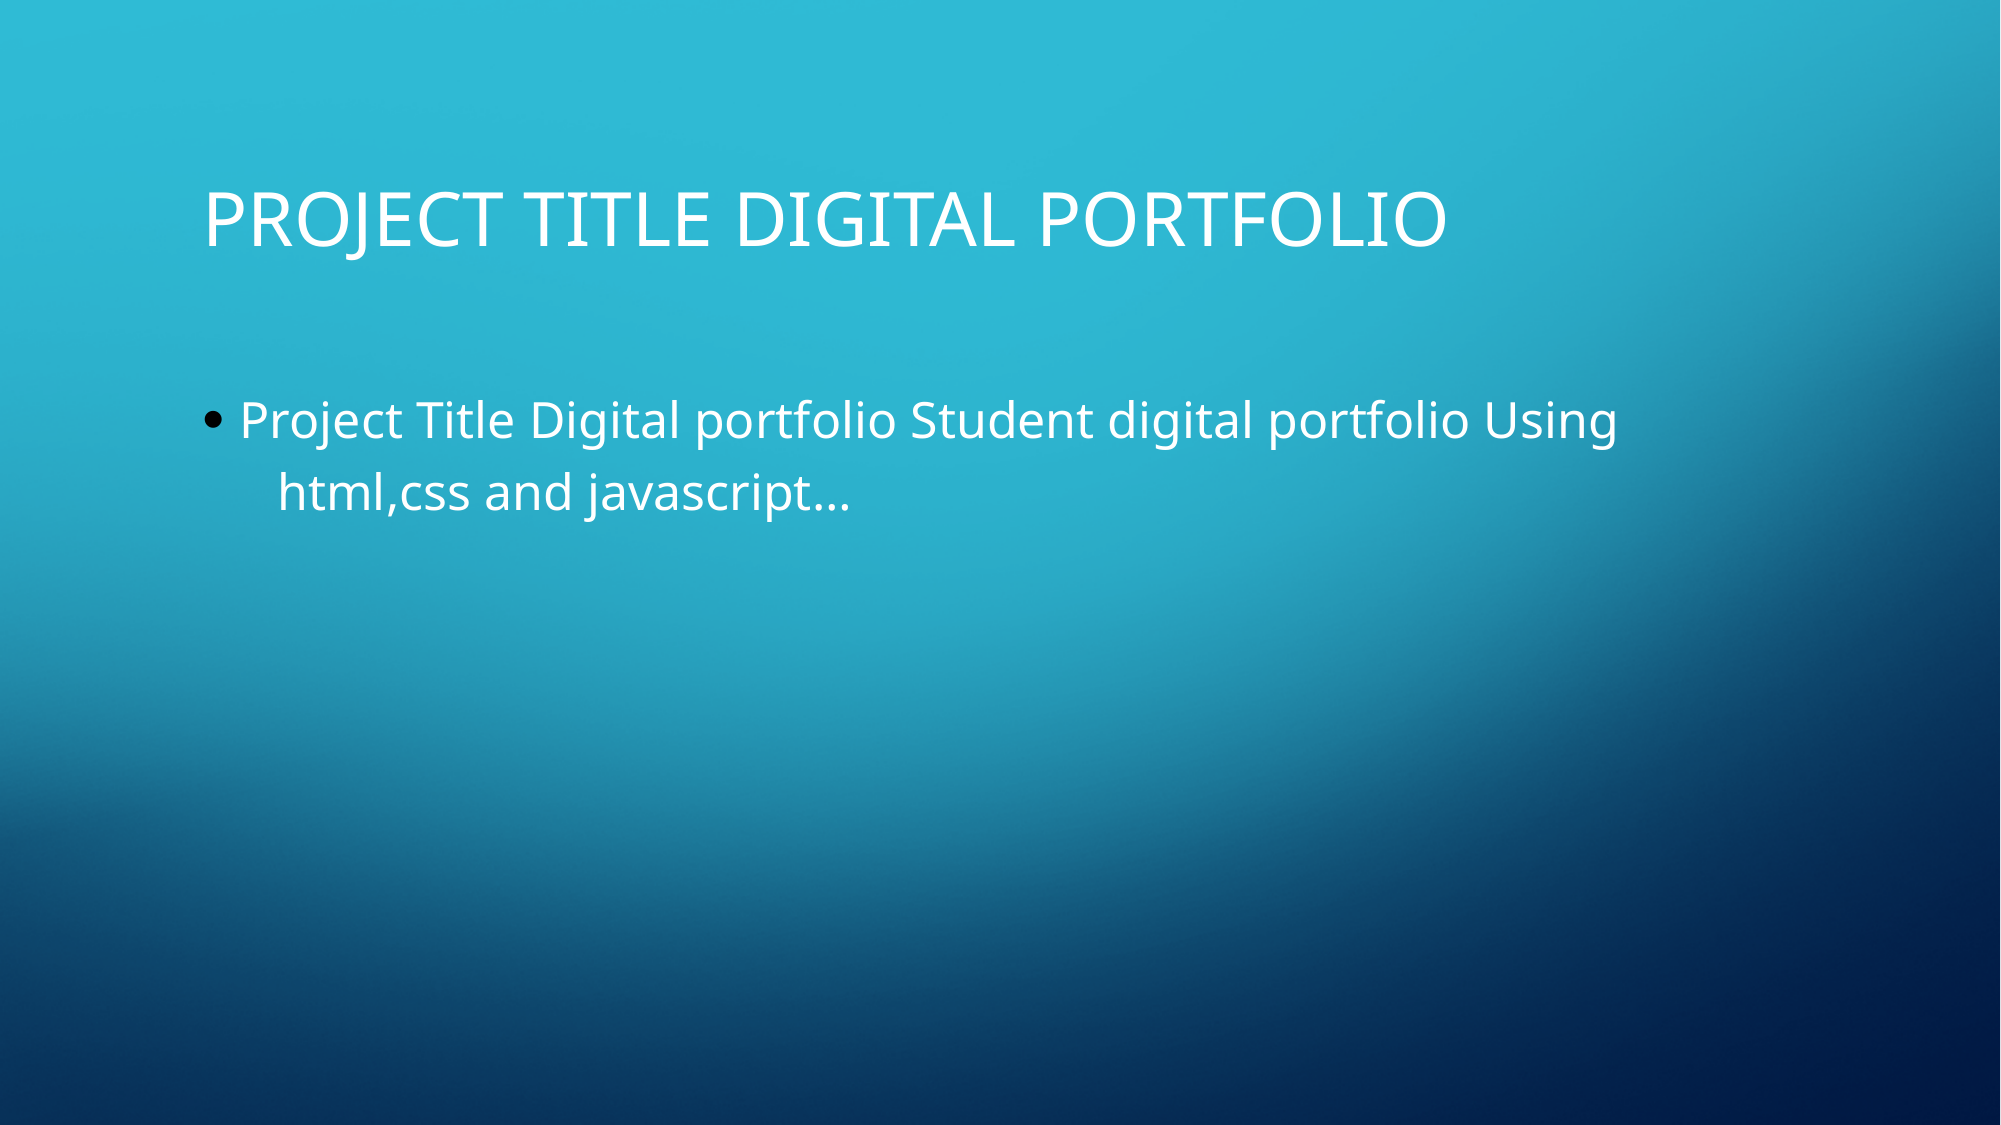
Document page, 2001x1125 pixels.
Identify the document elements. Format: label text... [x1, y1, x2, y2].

list Project Title Digital portfolio Student digital portfolio Using html,css and javascript… [187, 369, 1813, 951]
title Project title digital portfolio [187, 101, 1813, 344]
